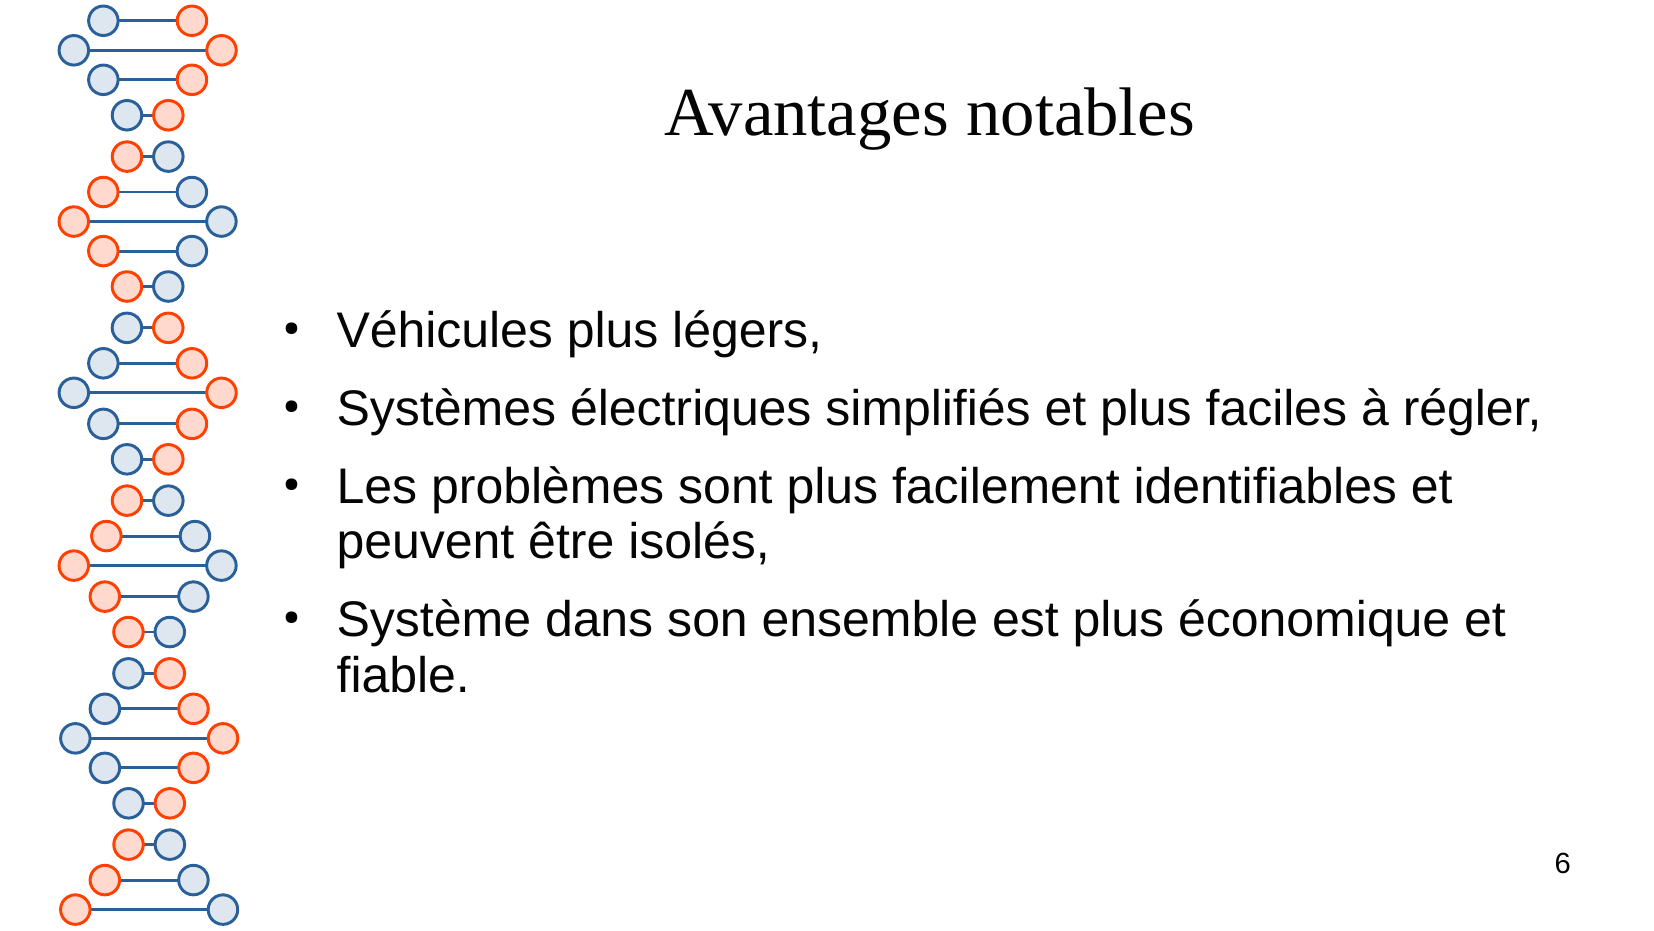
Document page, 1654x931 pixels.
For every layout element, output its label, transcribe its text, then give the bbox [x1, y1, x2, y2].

title Avantages notables [265, 35, 1595, 189]
list Véhicules plus légers, Systèmes électriques simplifiés et plus faciles à régler, Les problèmes sont plus facilement identifiables et peuvent être isolés, Système dans son ensemble est plus économique et fiable. [265, 224, 1595, 764]
